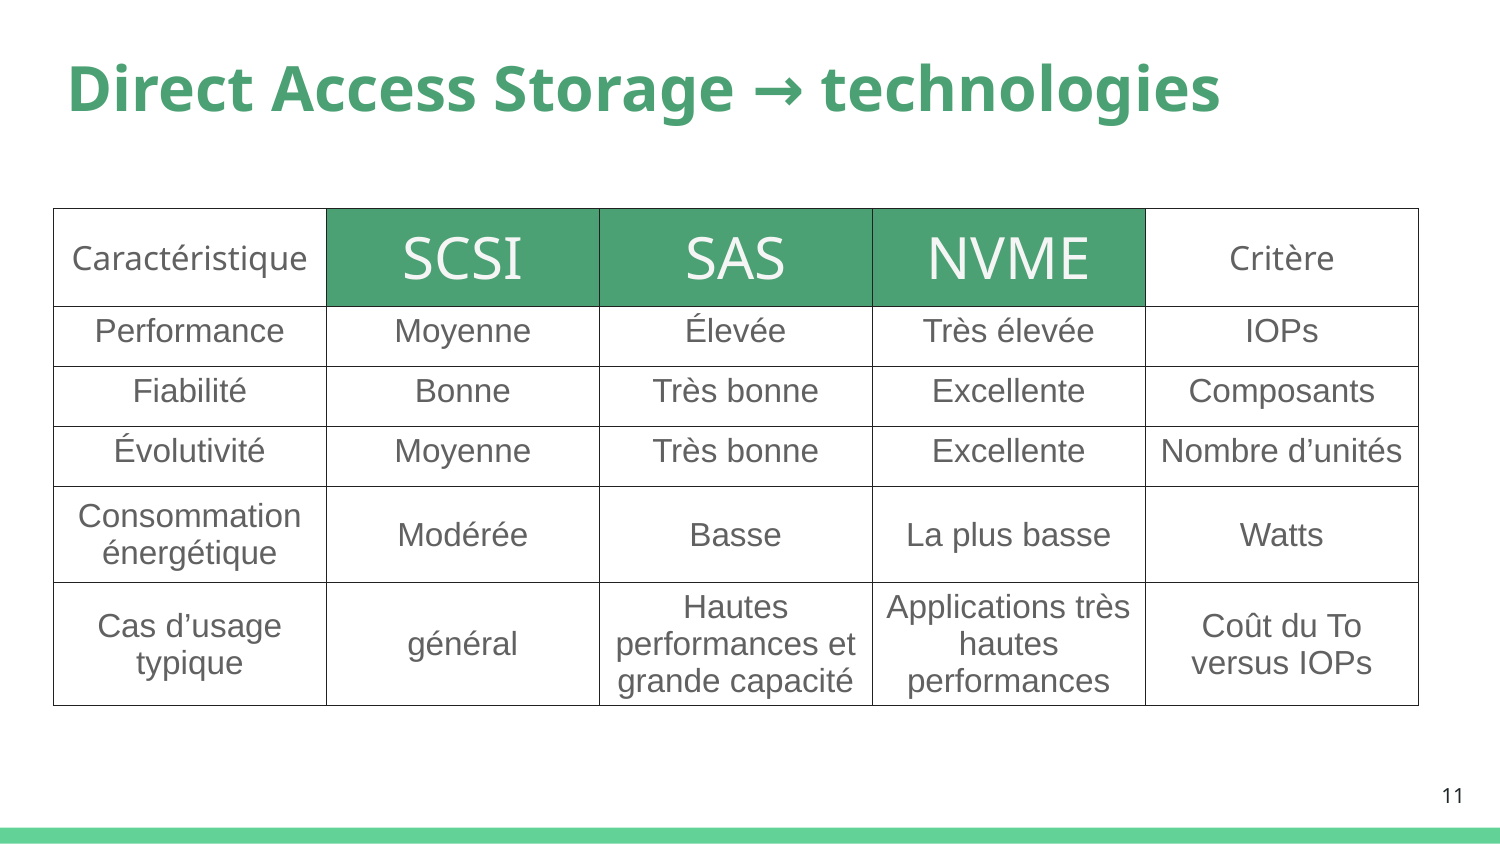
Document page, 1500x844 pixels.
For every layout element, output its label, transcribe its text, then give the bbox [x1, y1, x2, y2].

table_cell Applications très hautes performances [873, 583, 1145, 705]
table_cell Excellente [873, 367, 1145, 426]
table_cell Évolutivité [54, 427, 326, 486]
table_cell Performance [54, 307, 326, 366]
table_header NVME [873, 209, 1145, 306]
table_cell Moyenne [327, 427, 599, 486]
table_cell La plus basse [873, 487, 1145, 582]
table_cell Cas d’usage typique [54, 583, 326, 705]
title Direct Access Storage → technologies [51, 23, 1449, 117]
table_cell Très bonne [600, 367, 872, 426]
table_cell Fiabilité [54, 367, 326, 426]
table_header SAS [600, 209, 872, 306]
table_cell Coût du To versus IOPs [1146, 583, 1418, 705]
table_cell Élevée [600, 307, 872, 366]
table_cell Modérée [327, 487, 599, 582]
table_cell Très bonne [600, 427, 872, 486]
table_cell Moyenne [327, 307, 599, 366]
table_cell Bonne [327, 367, 599, 426]
table_cell Très élevée [873, 307, 1145, 366]
table_cell Watts [1146, 487, 1418, 582]
table_header Critère [1146, 209, 1418, 306]
table_cell Consommation énergétique [54, 487, 326, 582]
table_cell Composants [1146, 367, 1418, 426]
table_header SCSI [327, 209, 599, 306]
table_cell IOPs [1146, 307, 1418, 366]
table_cell Nombre d’unités [1146, 427, 1418, 486]
slide_number <numéro> [1389, 764, 1480, 830]
table_cell Hautes performances et grande capacité [600, 583, 872, 705]
table_cell Excellente [873, 427, 1145, 486]
table_cell Basse [600, 487, 872, 582]
table_header Caractéristique [54, 209, 326, 306]
table_cell général [327, 583, 599, 705]
